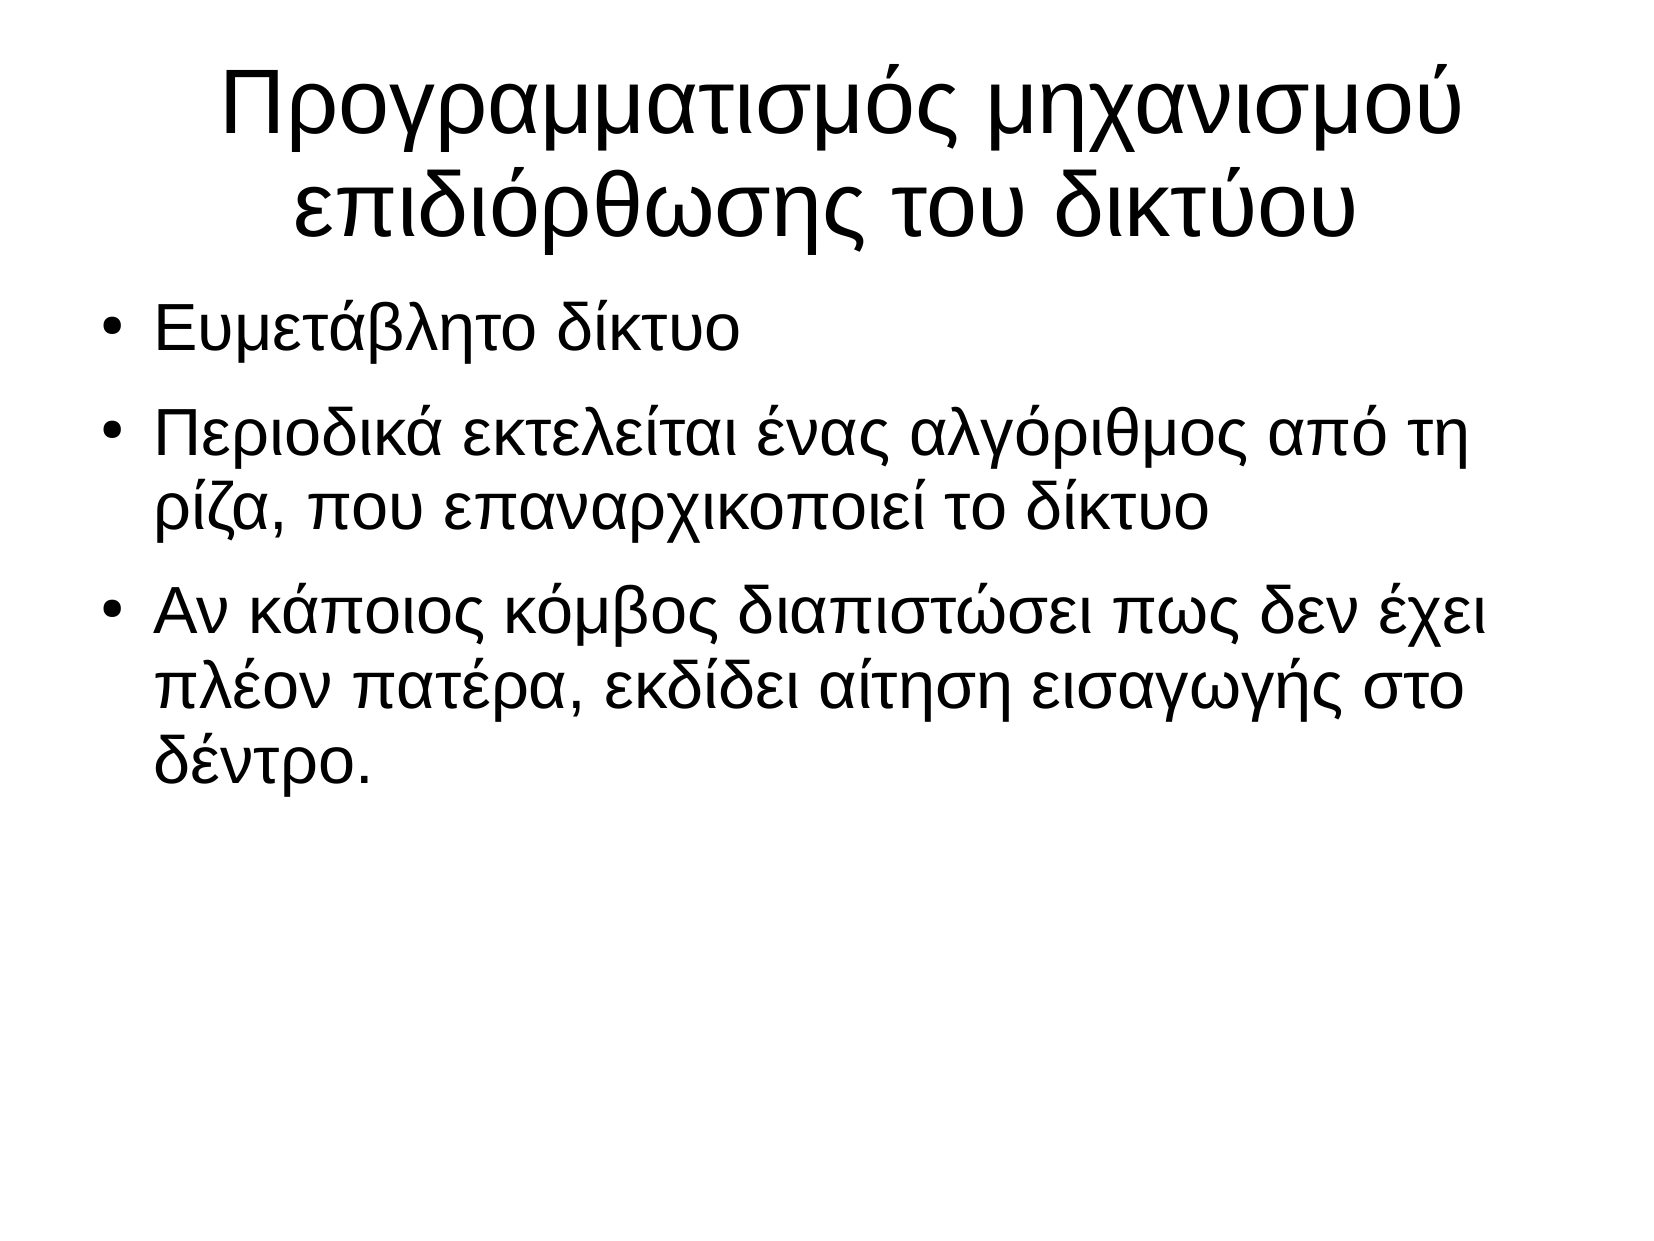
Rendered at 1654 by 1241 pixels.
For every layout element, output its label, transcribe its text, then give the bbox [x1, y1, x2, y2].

list Ευμετάβλητο δίκτυο Περιοδικά εκτελείται ένας αλγόριθμος από τη ρίζα, που επαναρχικοποιεί το δίκτυο Αν κάποιος κόμβος διαπιστώσει πως δεν έχει πλέον πατέρα, εκδίδει αίτηση εισαγωγής στο δέντρο. [82, 290, 1571, 1109]
title Προγραμματισμός μηχανισμού επιδιόρθωσης του δικτύου [82, 49, 1571, 257]
